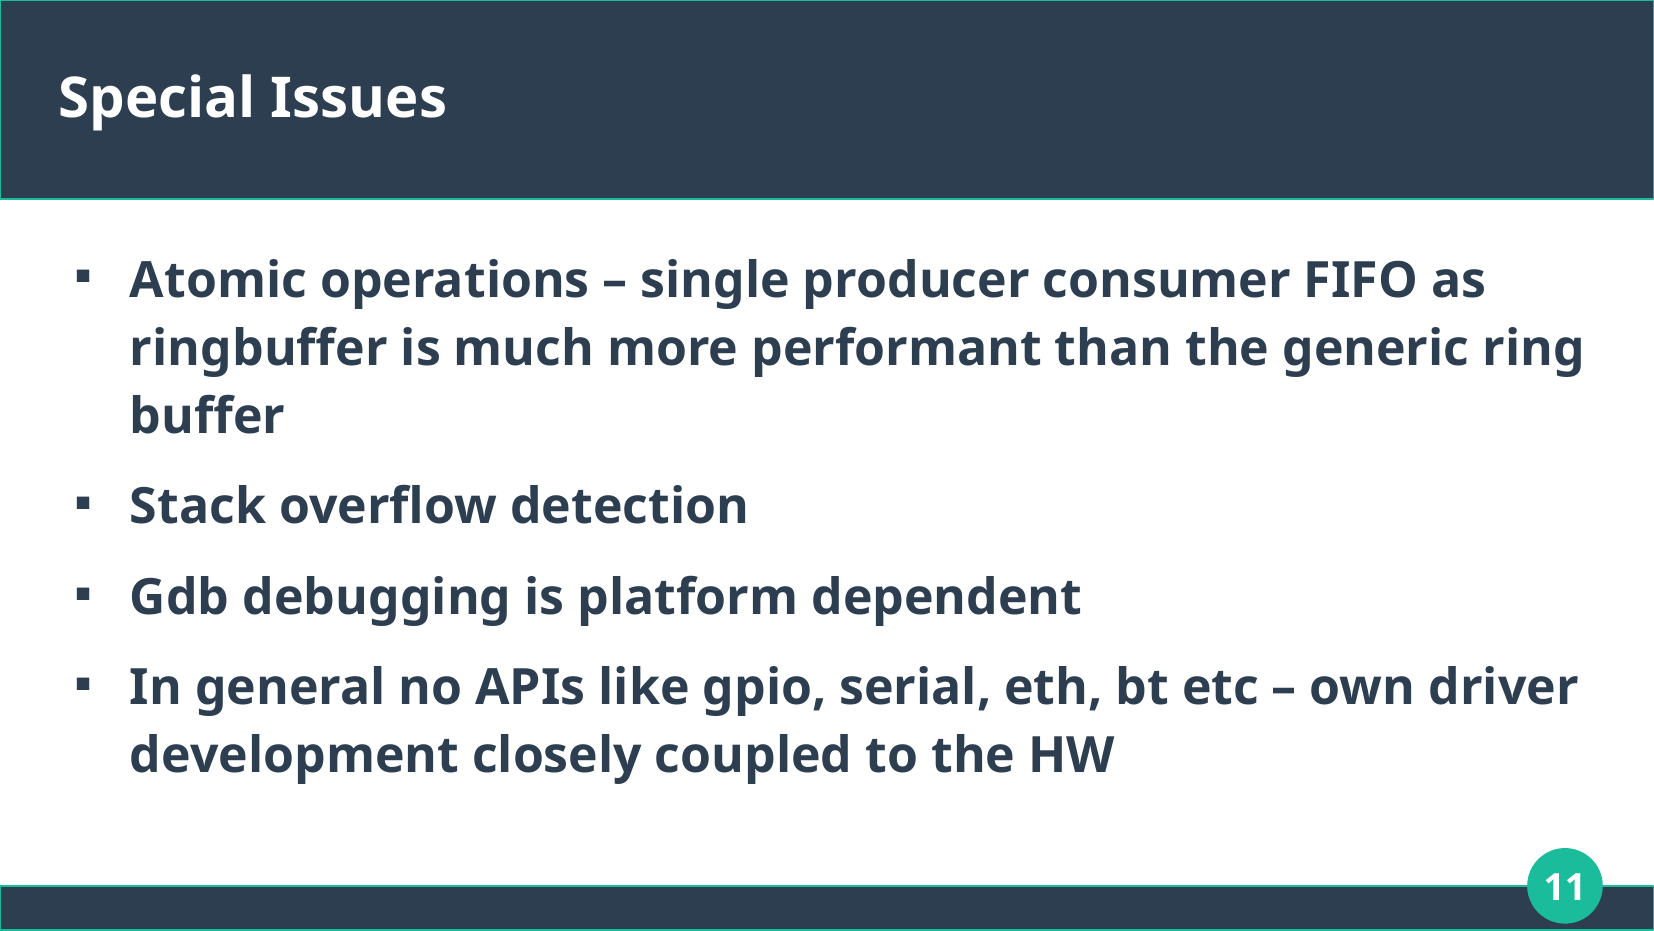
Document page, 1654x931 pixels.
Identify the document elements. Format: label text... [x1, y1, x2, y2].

title Special Issues [59, 37, 1595, 156]
list Atomic operations – single producer consumer FIFO as ringbuffer is much more performant than the generic ring buffer Stack overflow detection Gdb debugging is platform dependent In general no APIs like gpio, serial, eth, bt etc – own driver development closely coupled to the HW [59, 243, 1595, 864]
